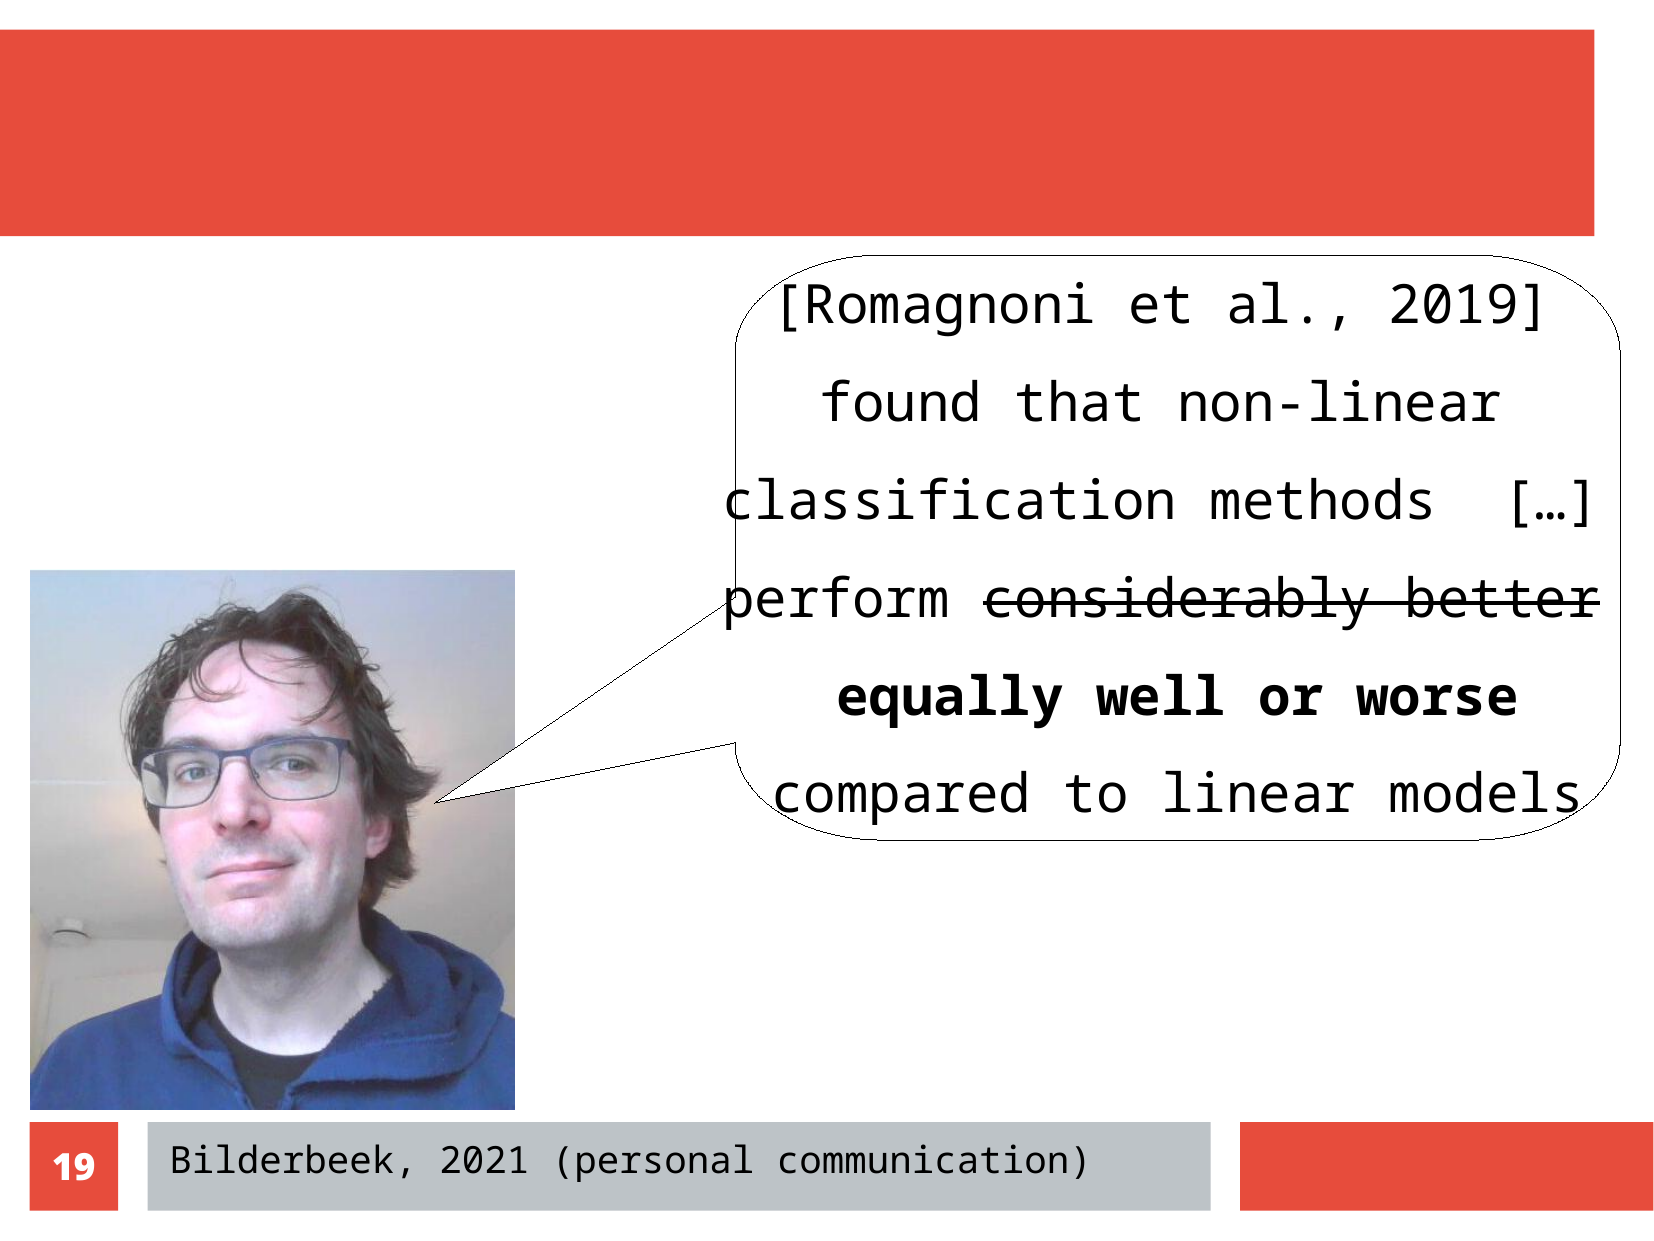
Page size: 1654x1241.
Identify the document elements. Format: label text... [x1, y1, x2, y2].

text_box [Romagnoni et al., 2019] found that non-linear classification methods […] perform considerably better equally well or worse compared to linear models [434, 255, 1621, 841]
picture [30, 569, 515, 1111]
text_box Bilderbeek, 2021 (personal communication) [154, 1126, 954, 1180]
